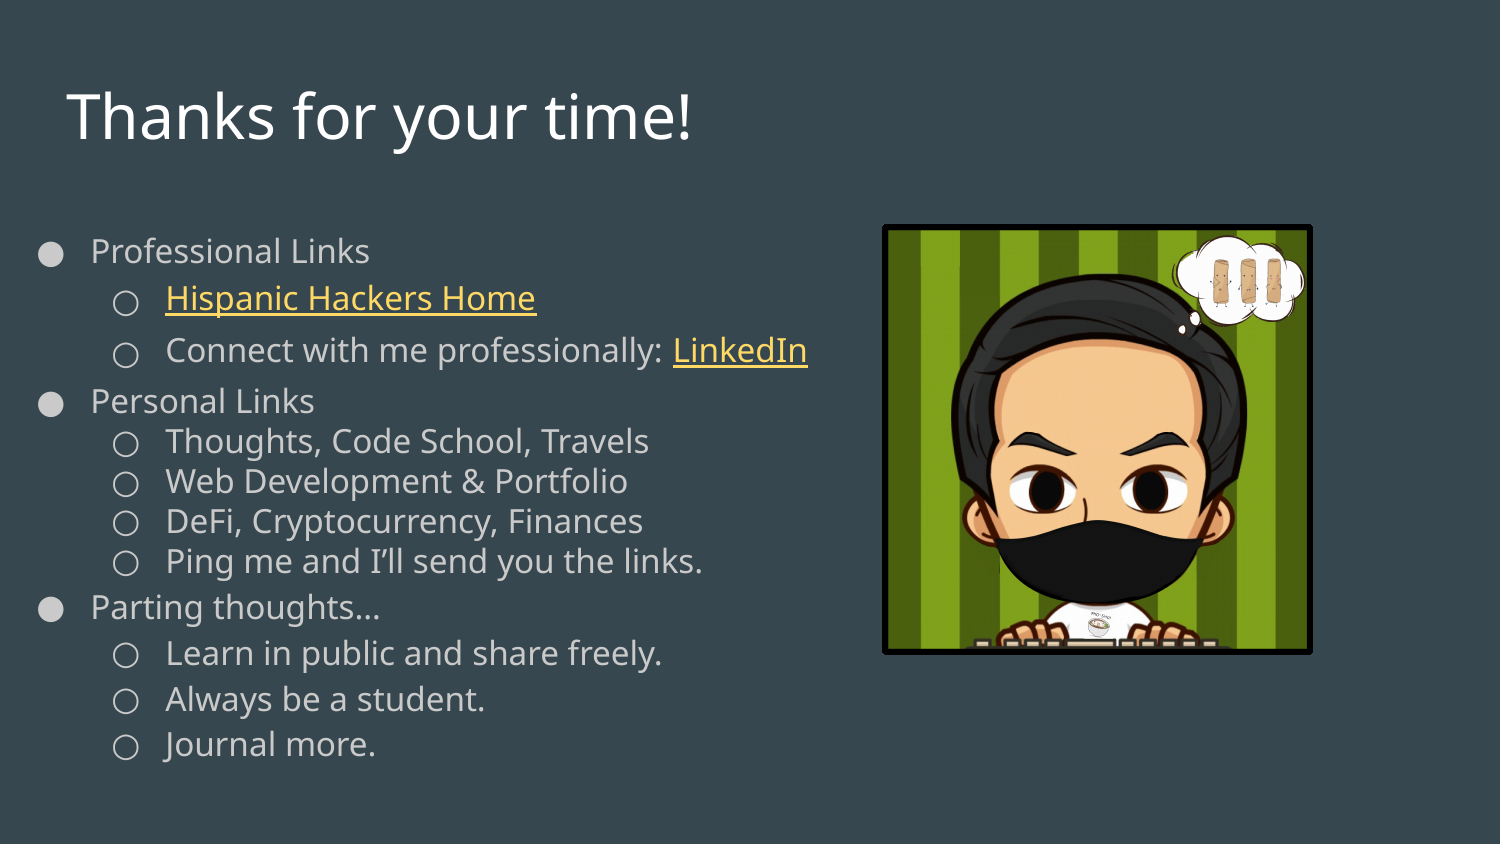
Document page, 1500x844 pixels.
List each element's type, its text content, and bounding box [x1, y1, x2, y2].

list Professional Links Hispanic Hackers Home Connect with me professionally: LinkedIn Personal Links Thoughts, Code School, Travels Web Development & Portfolio DeFi, Cryptocurrency, Finances Ping me and I’ll send you the links. Parting thoughts… Learn in public and share freely. Always be a student. Journal more. [0, 209, 1374, 715]
picture [882, 224, 1313, 655]
title Thanks for your time! [51, 72, 1449, 167]
